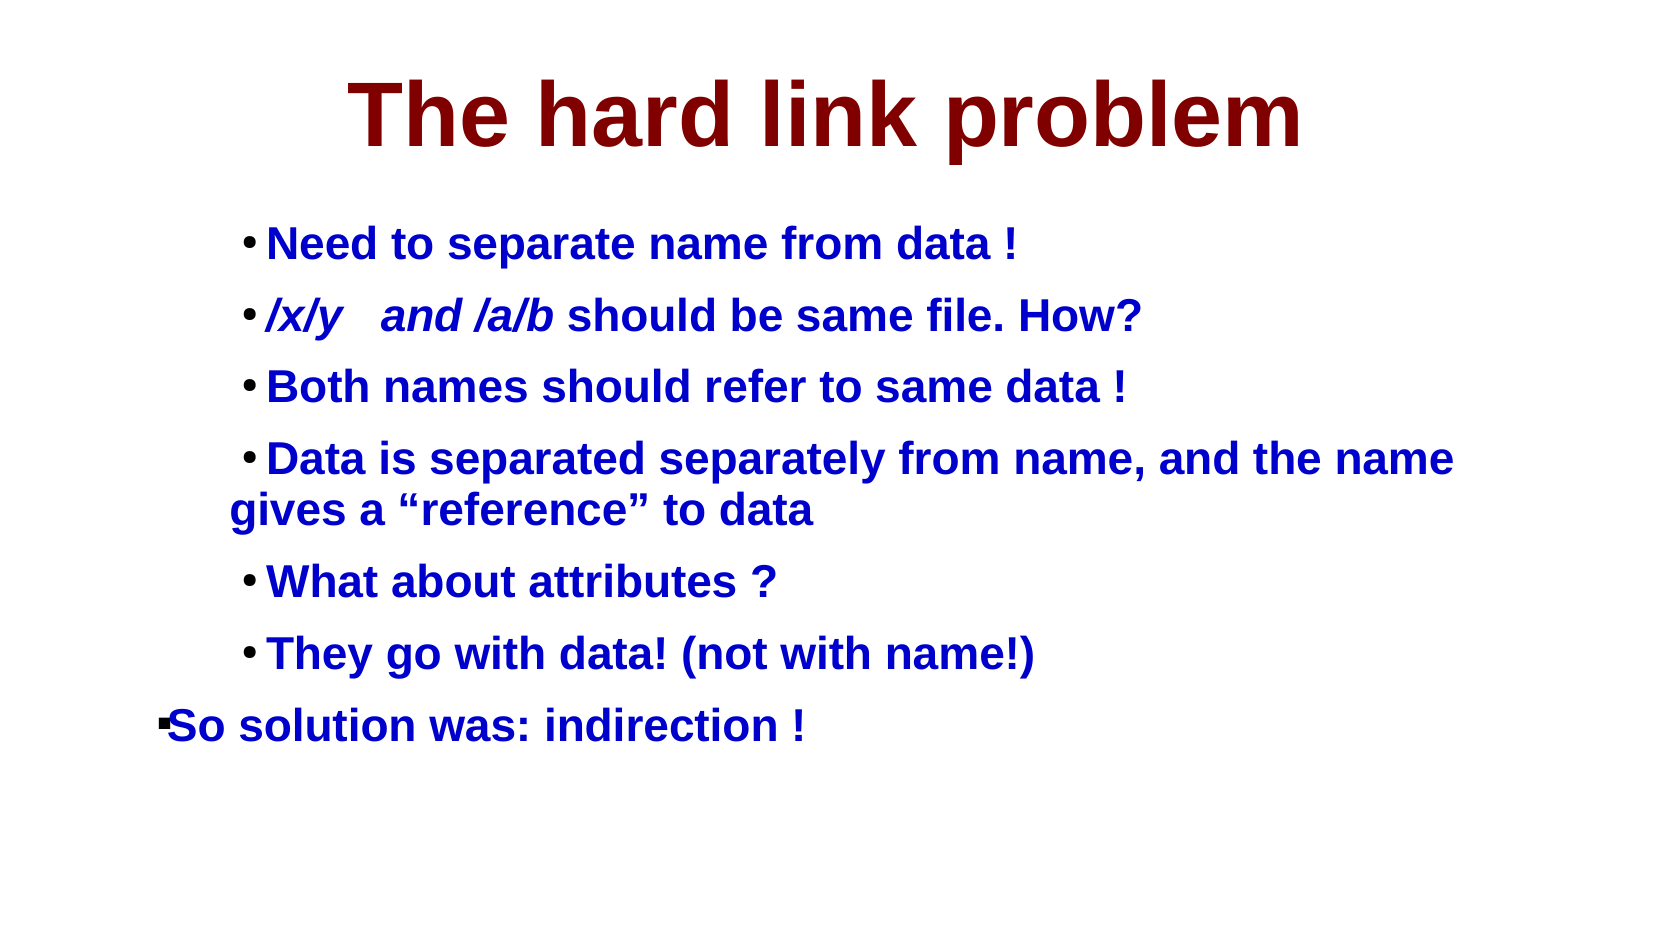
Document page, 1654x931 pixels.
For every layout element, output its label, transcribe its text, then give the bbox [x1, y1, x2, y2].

list Need to separate name from data ! /x/y and /a/b should be same file. How? Both names should refer to same data ! Data is separated separately from name, and the name gives a “reference” to data What about attributes ? They go with data! (not with name!) So solution was: indirection ! [82, 217, 1571, 757]
title The hard link problem [82, 37, 1571, 193]
